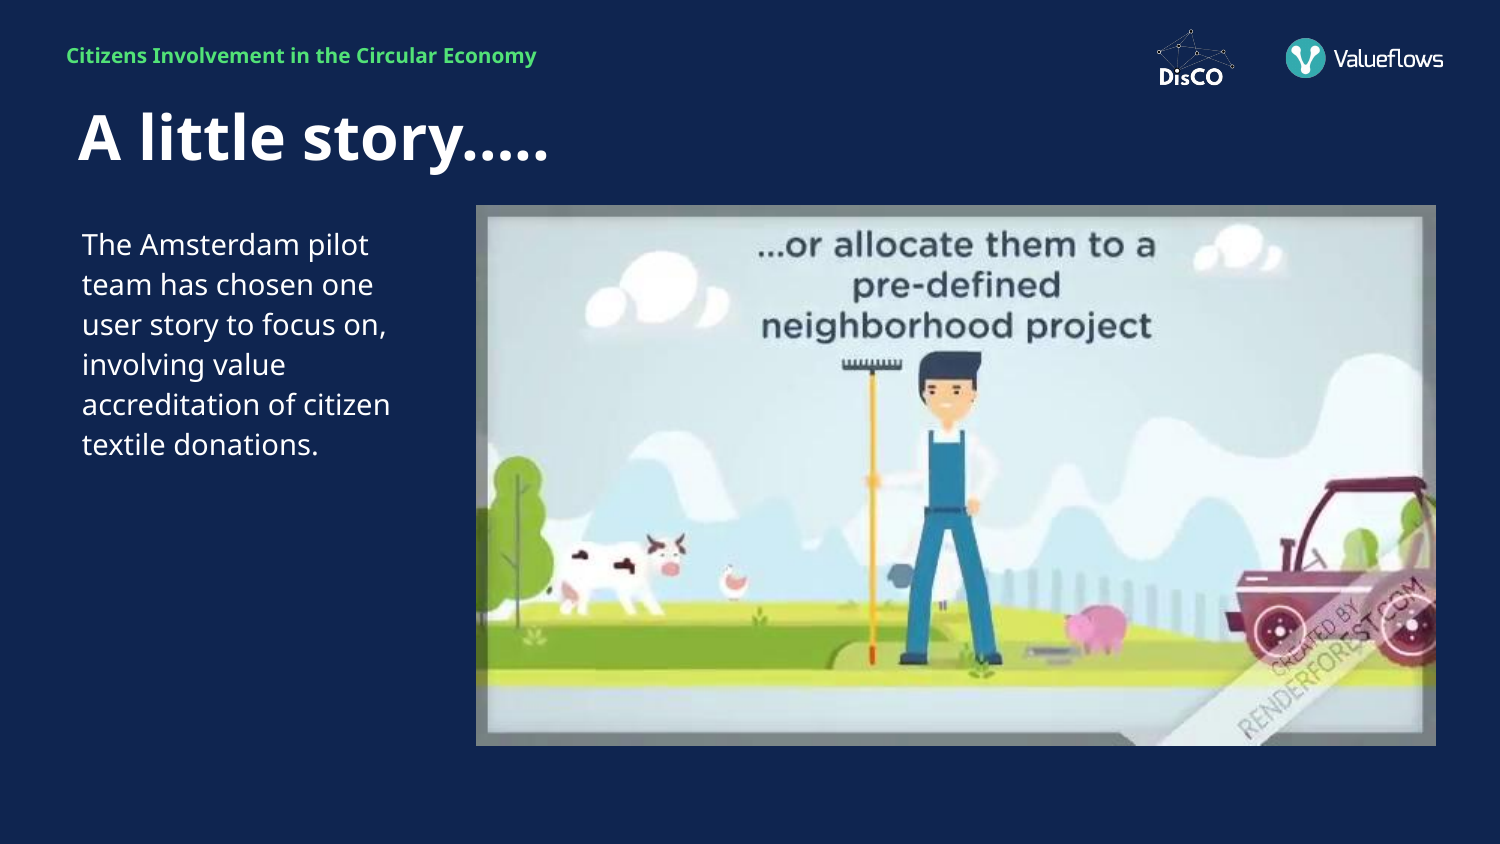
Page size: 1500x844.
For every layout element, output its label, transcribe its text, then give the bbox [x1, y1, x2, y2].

text_box The Amsterdam pilot team has chosen one user story to focus on, involving value accreditation of citizen textile donations. [66, 205, 438, 635]
title A little story….. [63, 75, 1437, 188]
picture [1156, 29, 1235, 75]
picture [1280, 32, 1449, 83]
picture [476, 205, 1436, 746]
